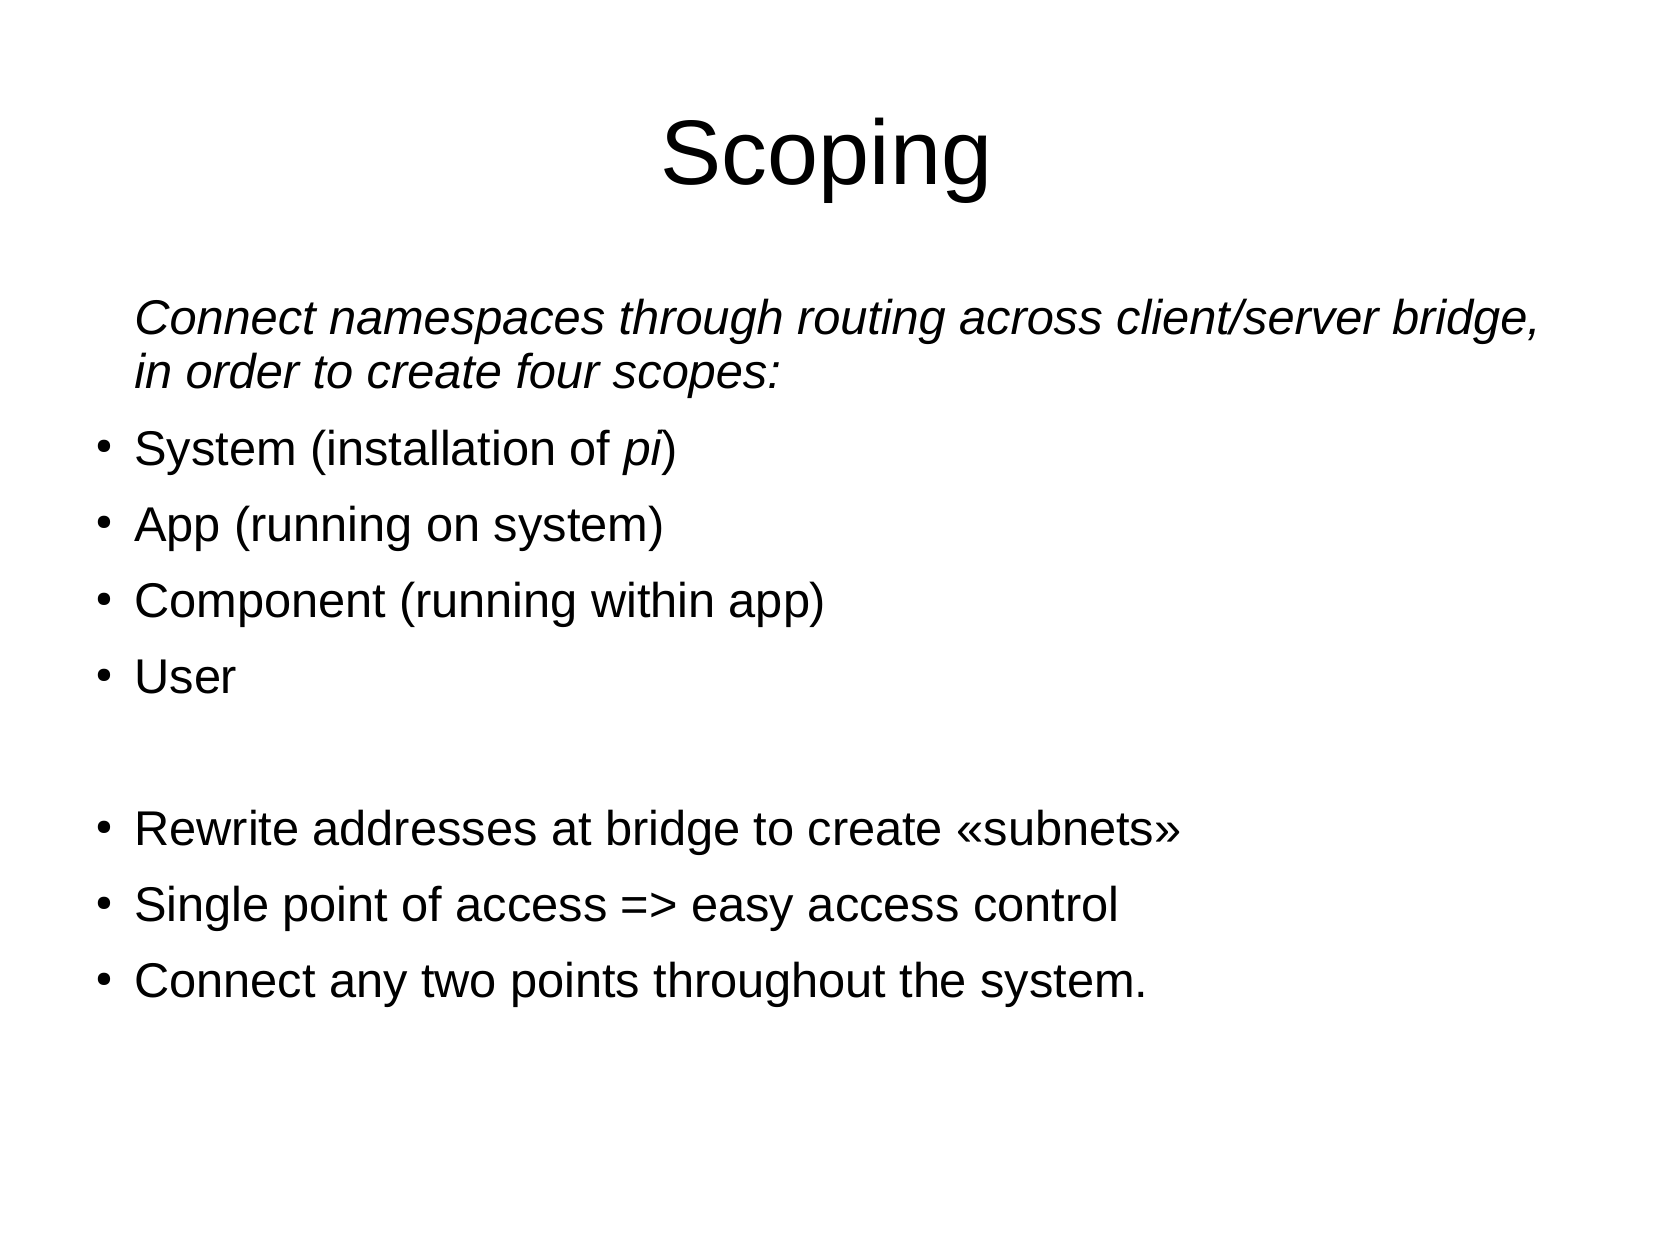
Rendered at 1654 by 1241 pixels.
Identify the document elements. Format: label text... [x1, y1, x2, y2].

title Scoping [82, 49, 1571, 257]
list Connect namespaces through routing across client/server bridge, in order to create four scopes: System (installation of pi) App (running on system) Component (running within app) User Rewrite addresses at bridge to create «subnets» Single point of access => easy access control Connect any two points throughout the system. [82, 290, 1571, 1010]
